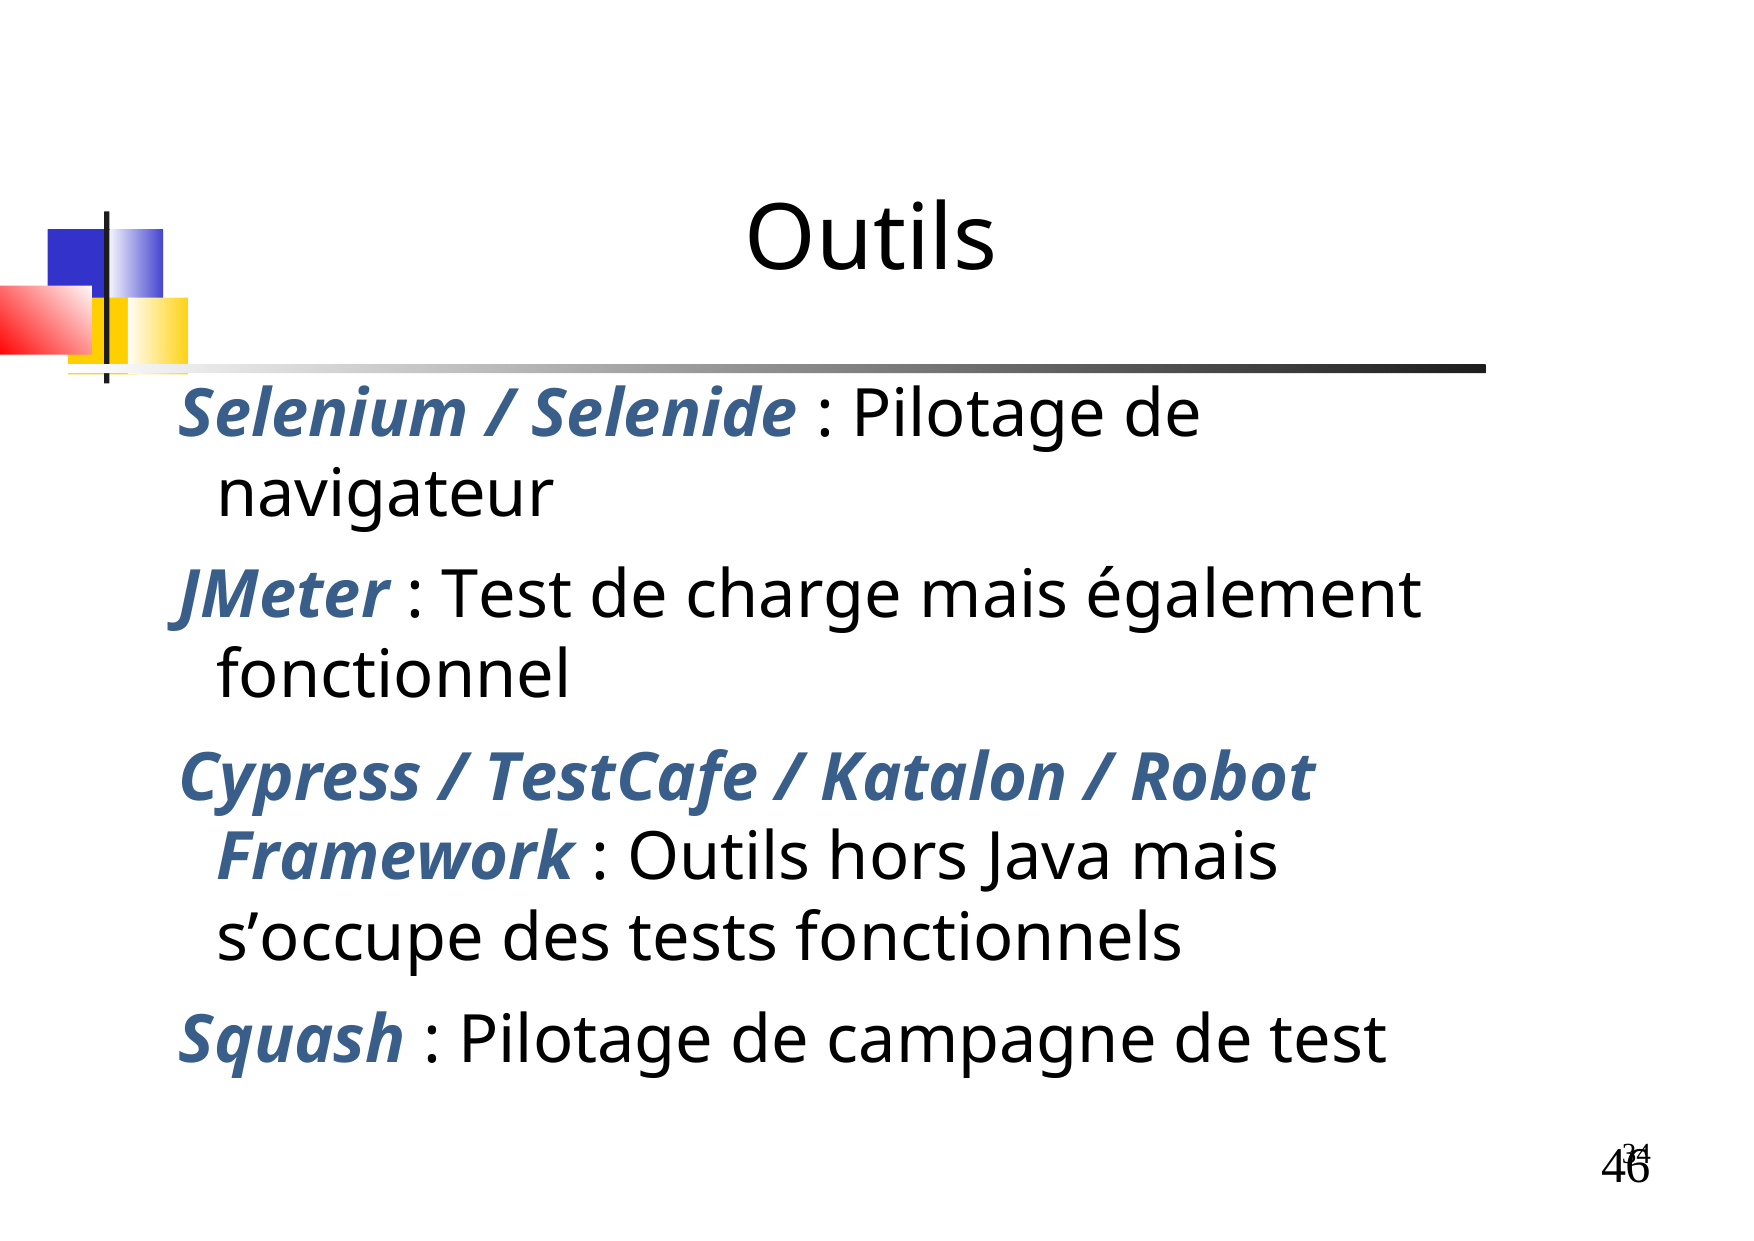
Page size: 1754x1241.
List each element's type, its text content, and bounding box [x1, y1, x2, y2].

title Outils [179, 183, 1564, 393]
slide_number 46 [1569, 1135, 1660, 1241]
text_box Selenium / Selenide : Pilotage de navigateur JMeter : Test de charge mais également fonctionnel Cypress / TestCafe / Katalon / Robot Framework : Outils hors Java mais s’occupe des tests fonctionnels Squash : Pilotage de campagne de test [176, 365, 1548, 1076]
